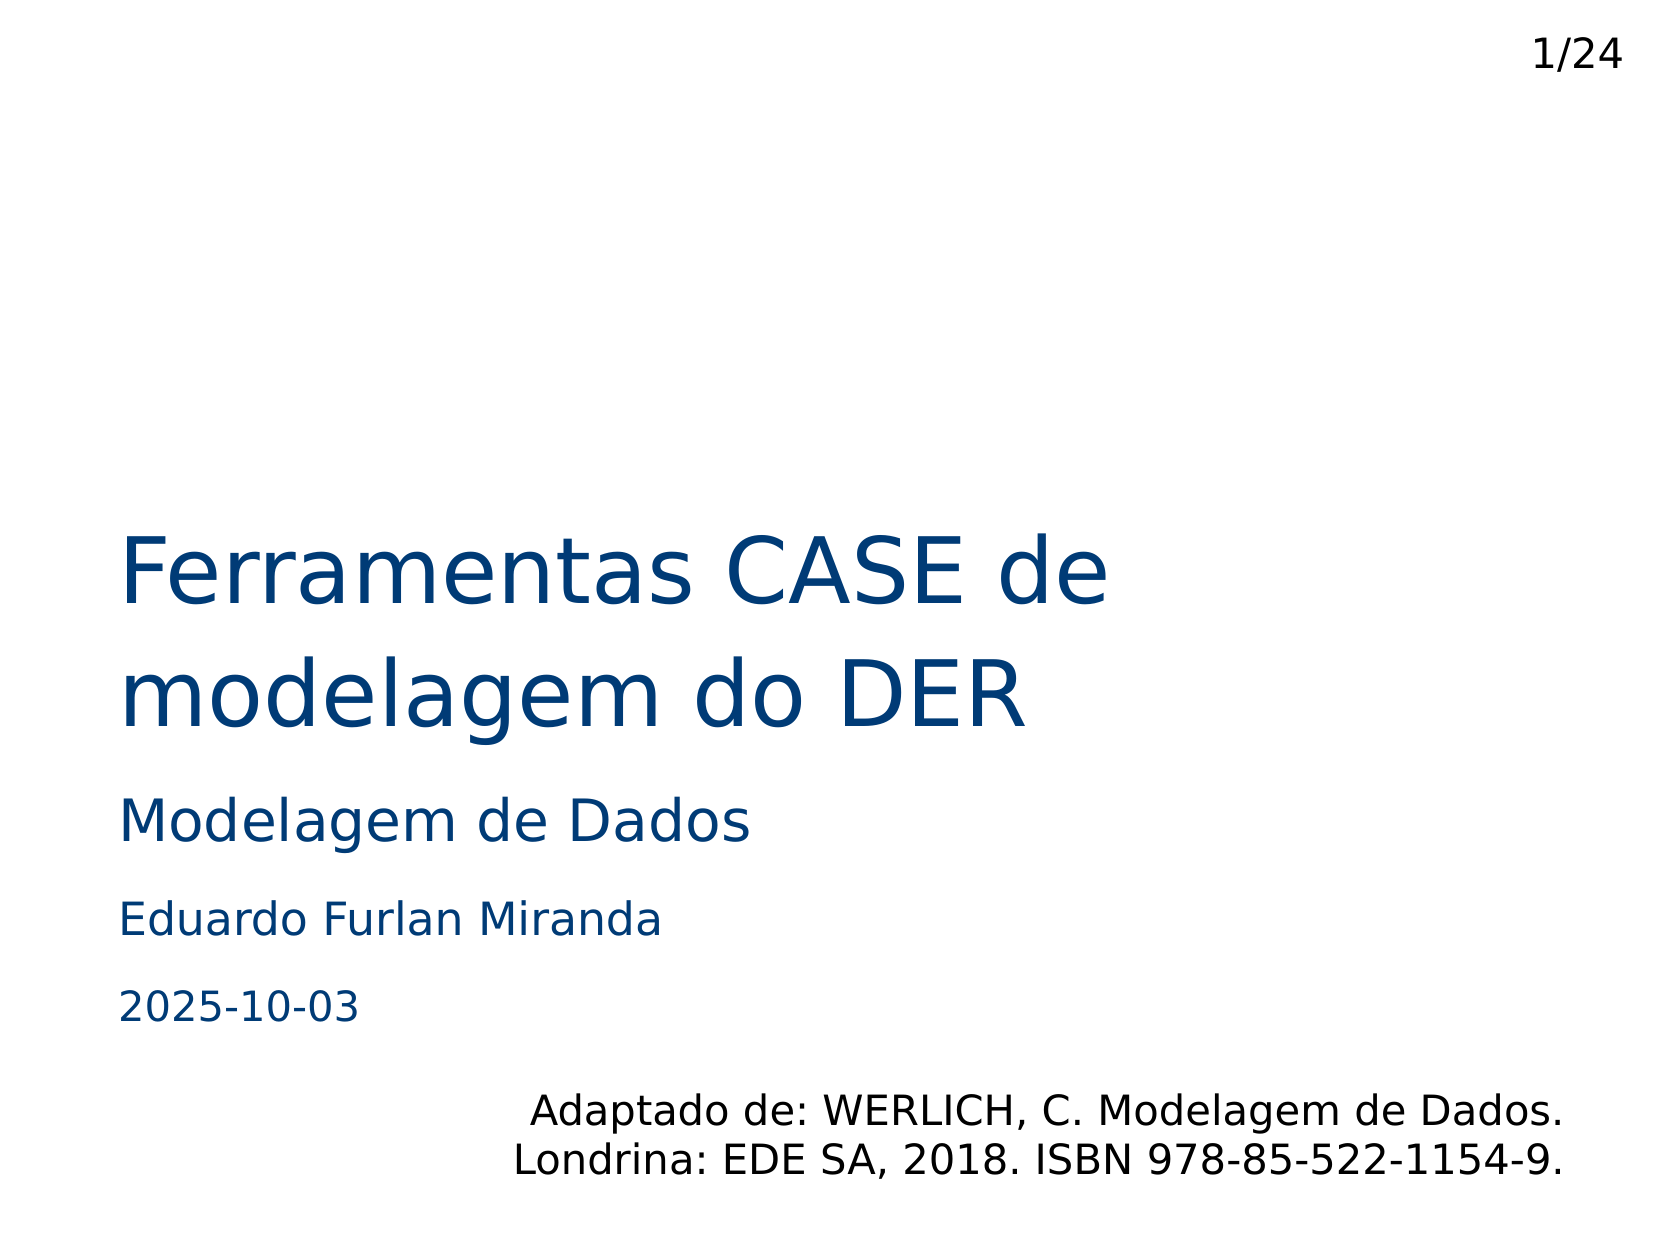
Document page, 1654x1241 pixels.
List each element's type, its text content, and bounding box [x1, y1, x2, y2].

list Adaptado de: WERLICH, C. Modelagem de Dados. Londrina: EDE SA, 2018. ISBN 978-85-522-1154-9. [406, 1086, 1565, 1211]
list Ferramentas CASE de modelagem do DER Modelagem de Dados Eduardo Furlan Miranda 2025-10-03 [118, 501, 1625, 1211]
